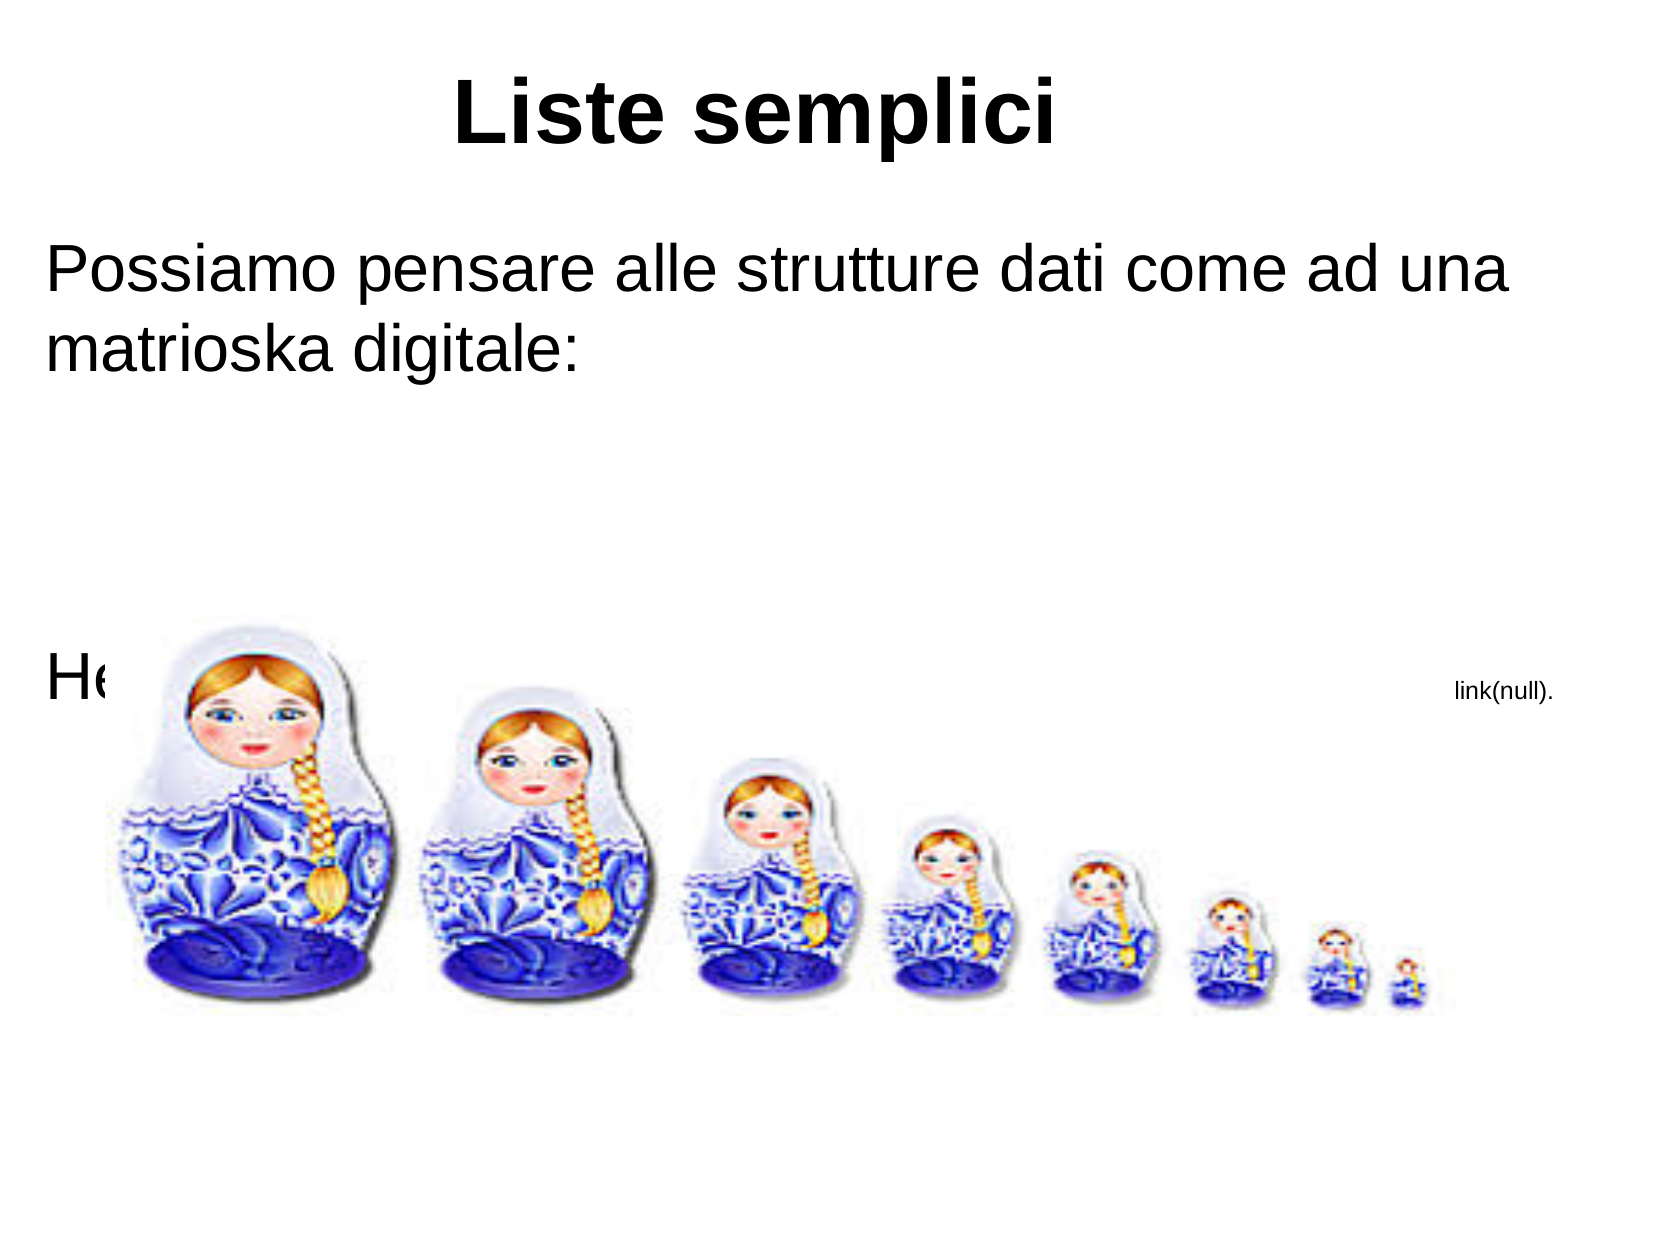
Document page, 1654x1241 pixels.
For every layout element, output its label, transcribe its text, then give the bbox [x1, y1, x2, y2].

title Liste semplici [11, 2, 1501, 211]
picture [105, 615, 1456, 1021]
subtitle Possiamo pensare alle strutture dati come ad una matrioska digitale: Head-Link--> info-link--> info-link--> info-link--> info-link--> info-link--> info-link---> ...info-link(null). [45, 225, 1591, 1197]
